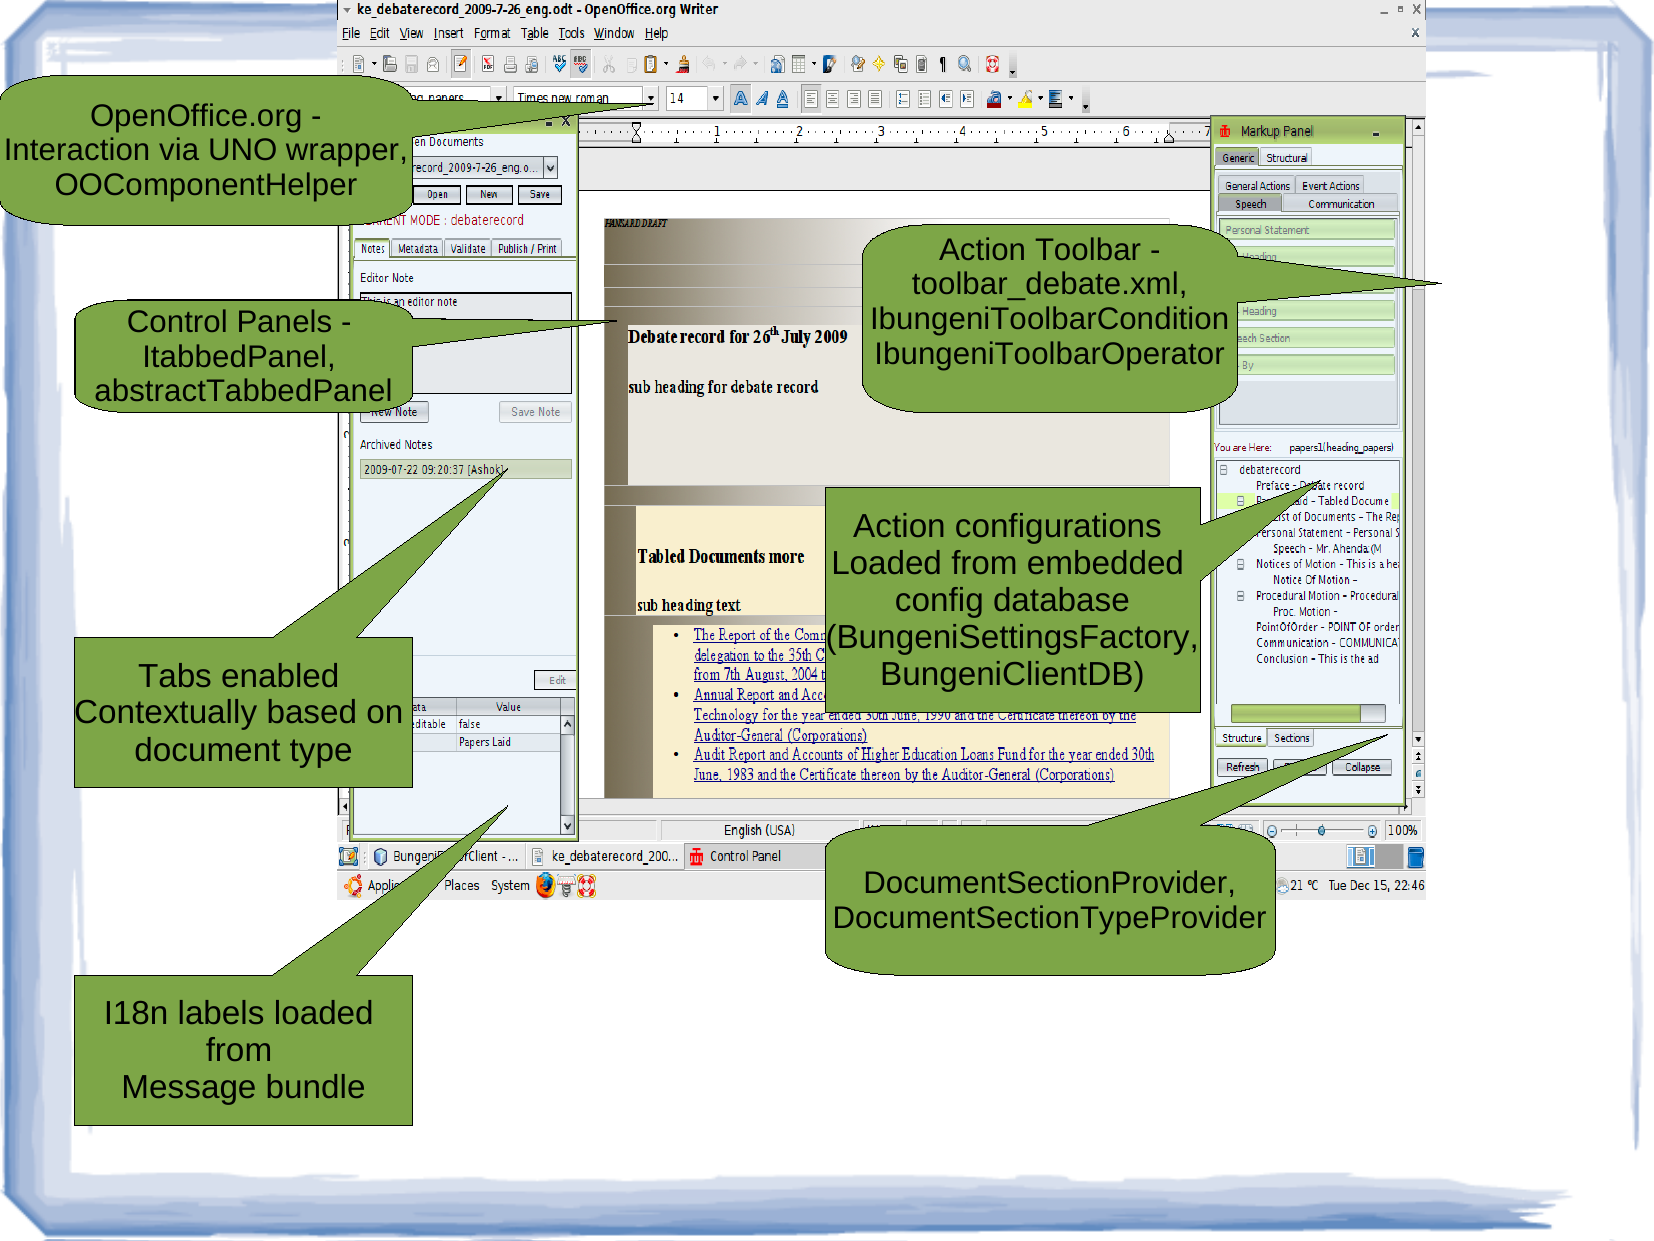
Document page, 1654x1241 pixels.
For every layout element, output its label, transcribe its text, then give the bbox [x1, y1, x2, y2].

text_box Tabs enabled Contextually based on document type [74, 468, 508, 788]
text_box DocumentSectionProvider, DocumentSectionTypeProvider [825, 734, 1388, 976]
picture [0, 0, 1654, 1241]
text_box I18n labels loaded from Message bundle [74, 805, 508, 1126]
text_box Action configurations Loaded from embedded config database (BungeniSettingsFactory, BungeniClientDB) [825, 480, 1321, 713]
text_box Action Toolbar - toolbar_debate.xml, IbungeniToolbarCondition IbungeniToolbarOperator [862, 224, 1442, 413]
text_box OpenOffice.org - Interaction via UNO wrapper, OOComponentHelper [0, 75, 654, 226]
text_box Control Panels - ItabbedPanel, abstractTabbedPanel [75, 300, 617, 413]
